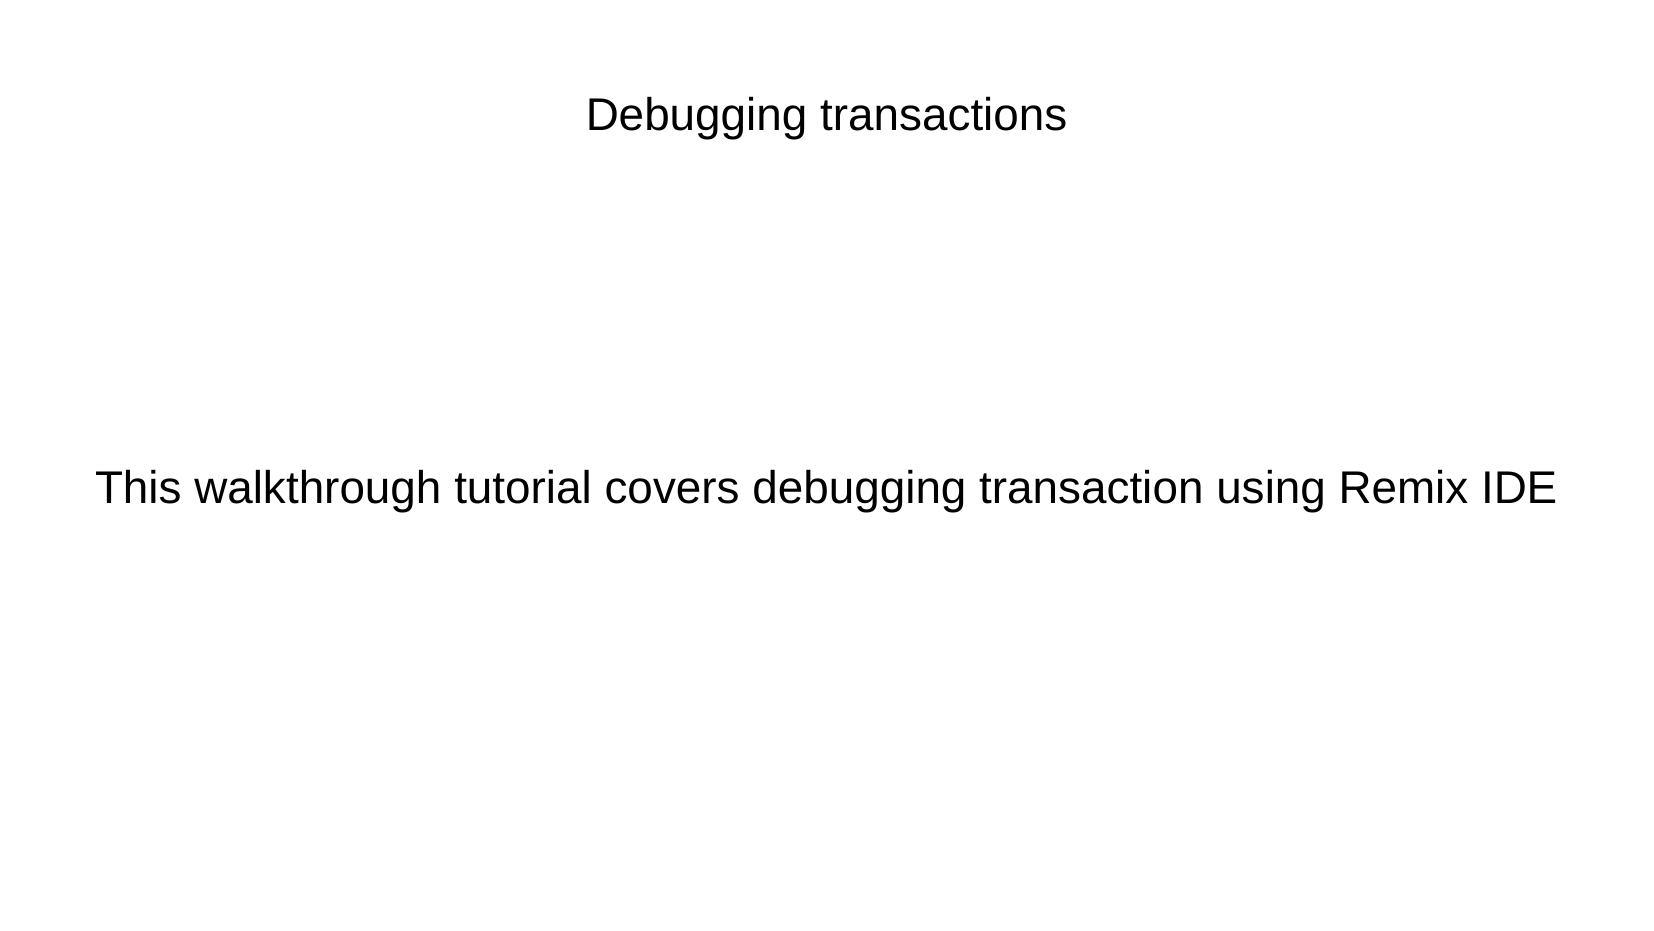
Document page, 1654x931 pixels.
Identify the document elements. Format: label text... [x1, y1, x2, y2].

subtitle This walkthrough tutorial covers debugging transaction using Remix IDE [82, 217, 1571, 758]
title Debugging transactions [82, 37, 1571, 193]
